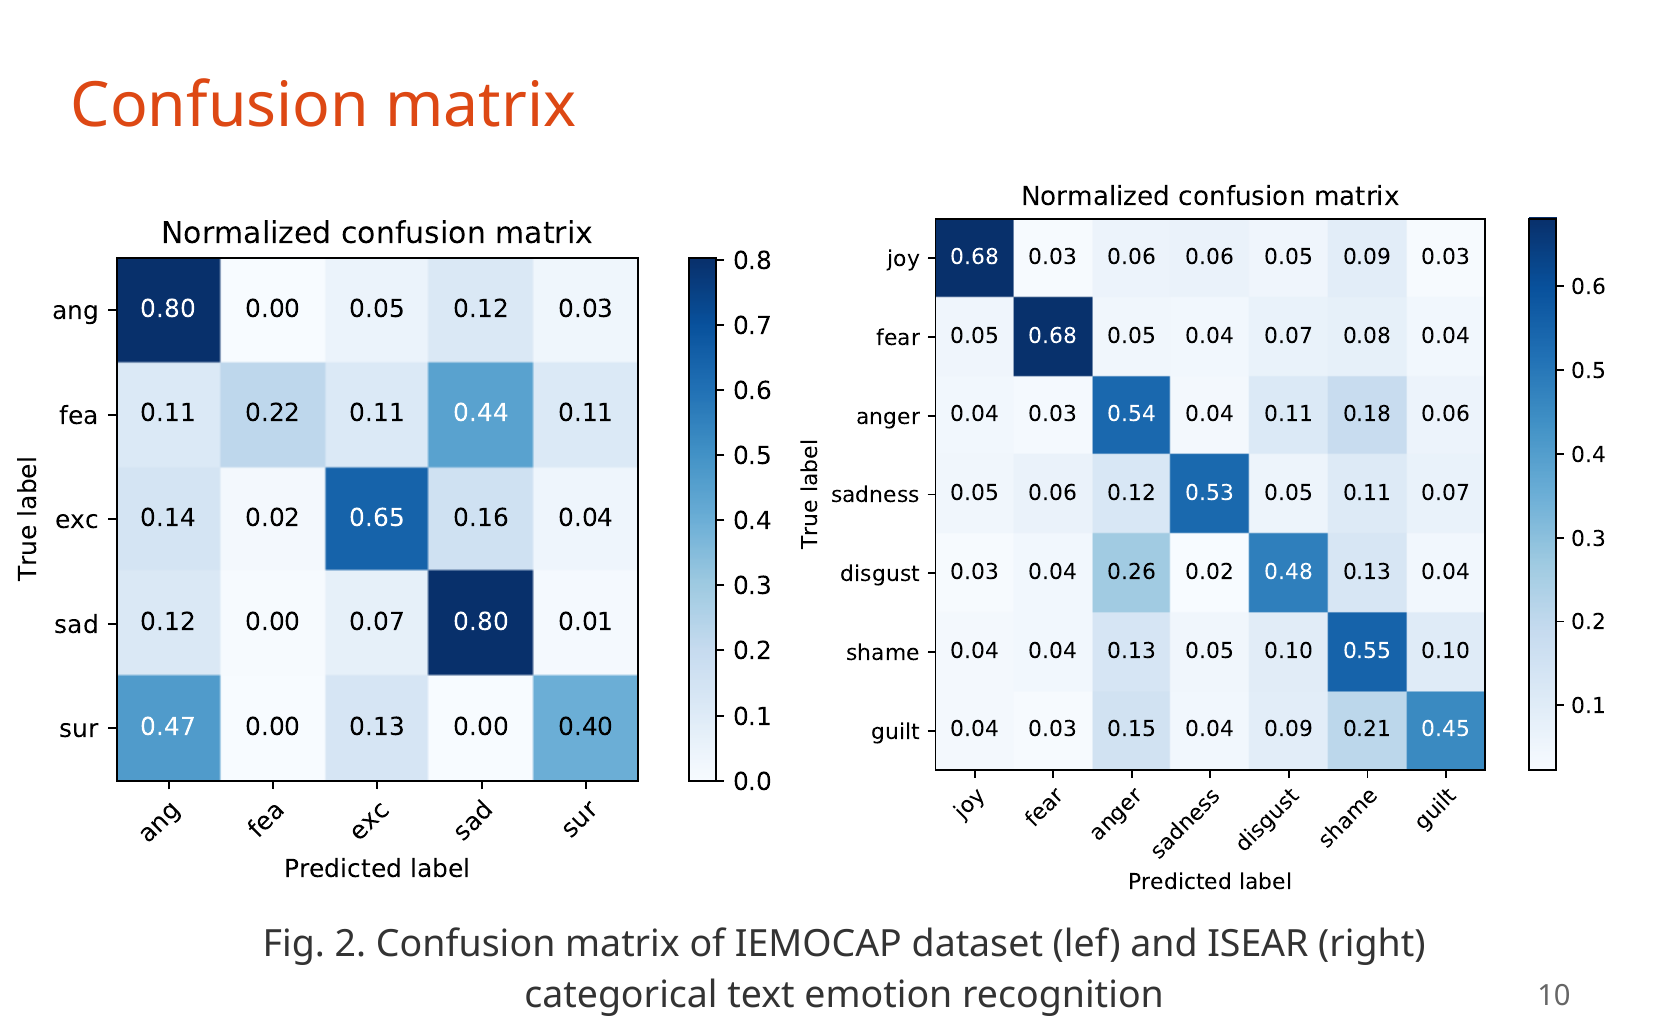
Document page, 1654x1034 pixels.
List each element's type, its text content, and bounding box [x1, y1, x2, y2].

text_box Fig. 2. Confusion matrix of IEMOCAP dataset (lef) and ISEAR (right) categorical text emotion recognition [177, 909, 1512, 1009]
title Confusion matrix [70, 49, 1518, 155]
picture [0, 169, 1625, 910]
